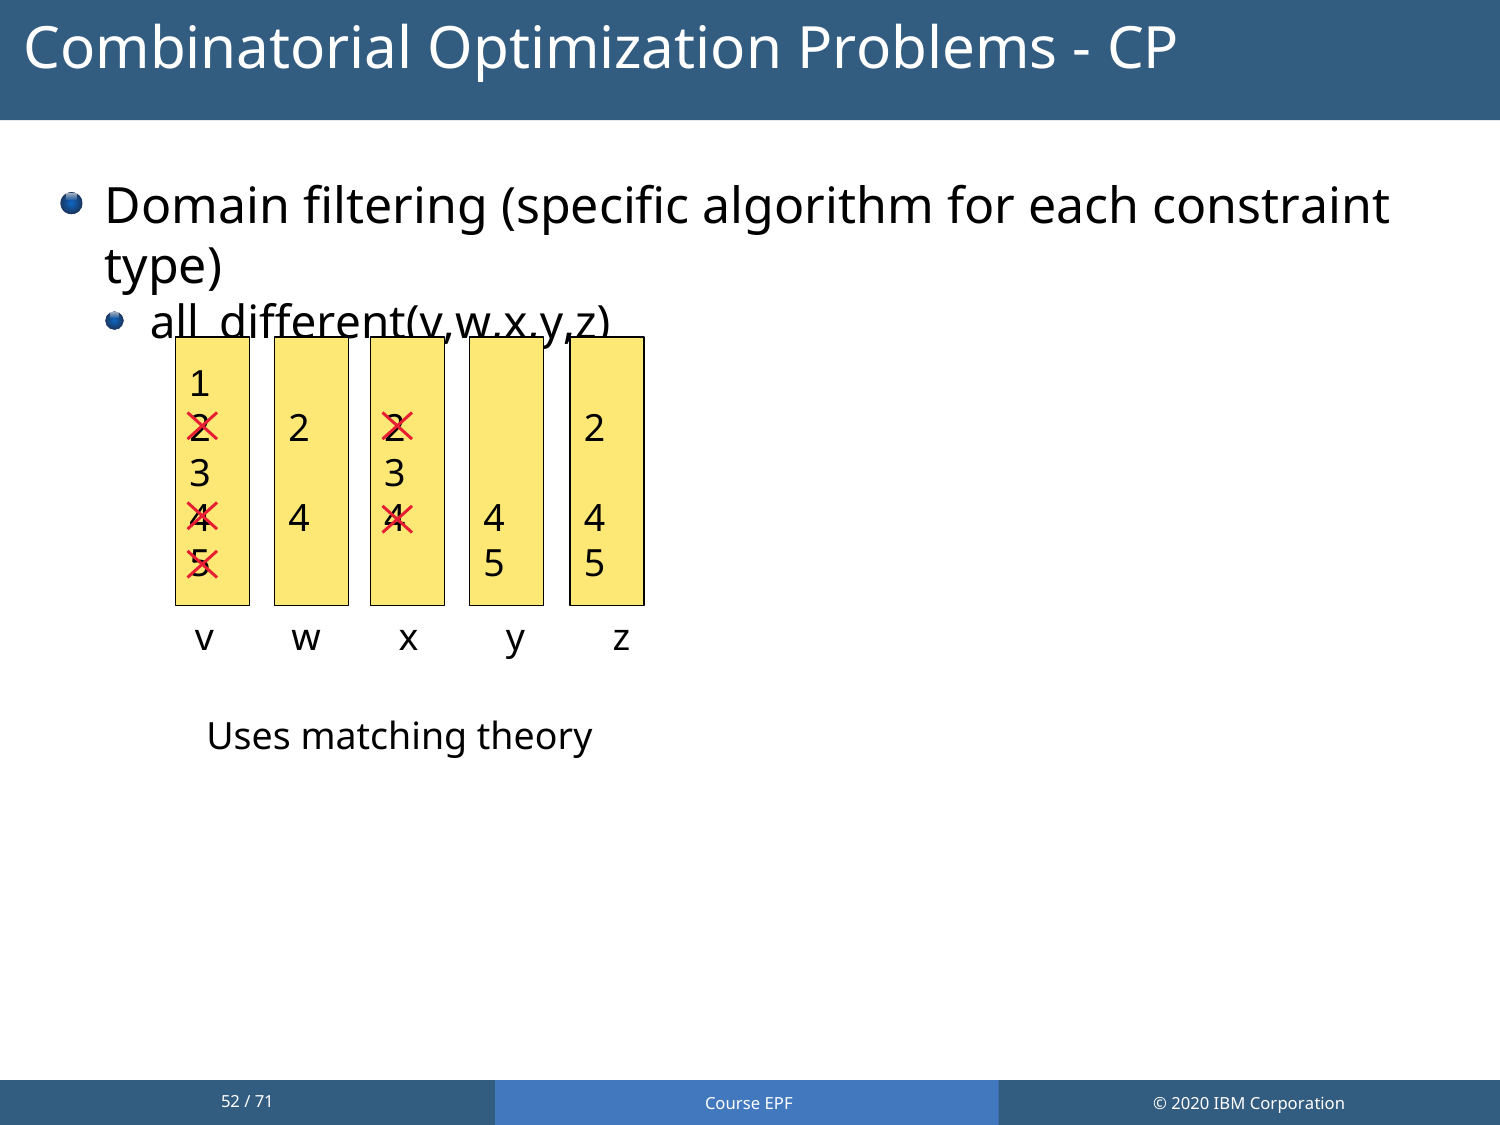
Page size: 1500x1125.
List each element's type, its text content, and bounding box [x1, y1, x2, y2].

title Combinatorial Optimization Problems - CP [0, 0, 1500, 121]
list Domain filtering (specific algorithm for each constraint type) all_different(v,w,x,y,z) [45, 165, 1486, 1051]
text_box 2 4 [274, 337, 349, 605]
text_box 2 4 5 [570, 337, 644, 606]
text_box v w x y z [180, 605, 632, 666]
text_box Uses matching theory [191, 705, 593, 765]
text_box 4 5 [469, 337, 544, 606]
text_box 1 2 3 4 5 [175, 337, 250, 606]
text_box 2 3 4 [370, 337, 445, 606]
